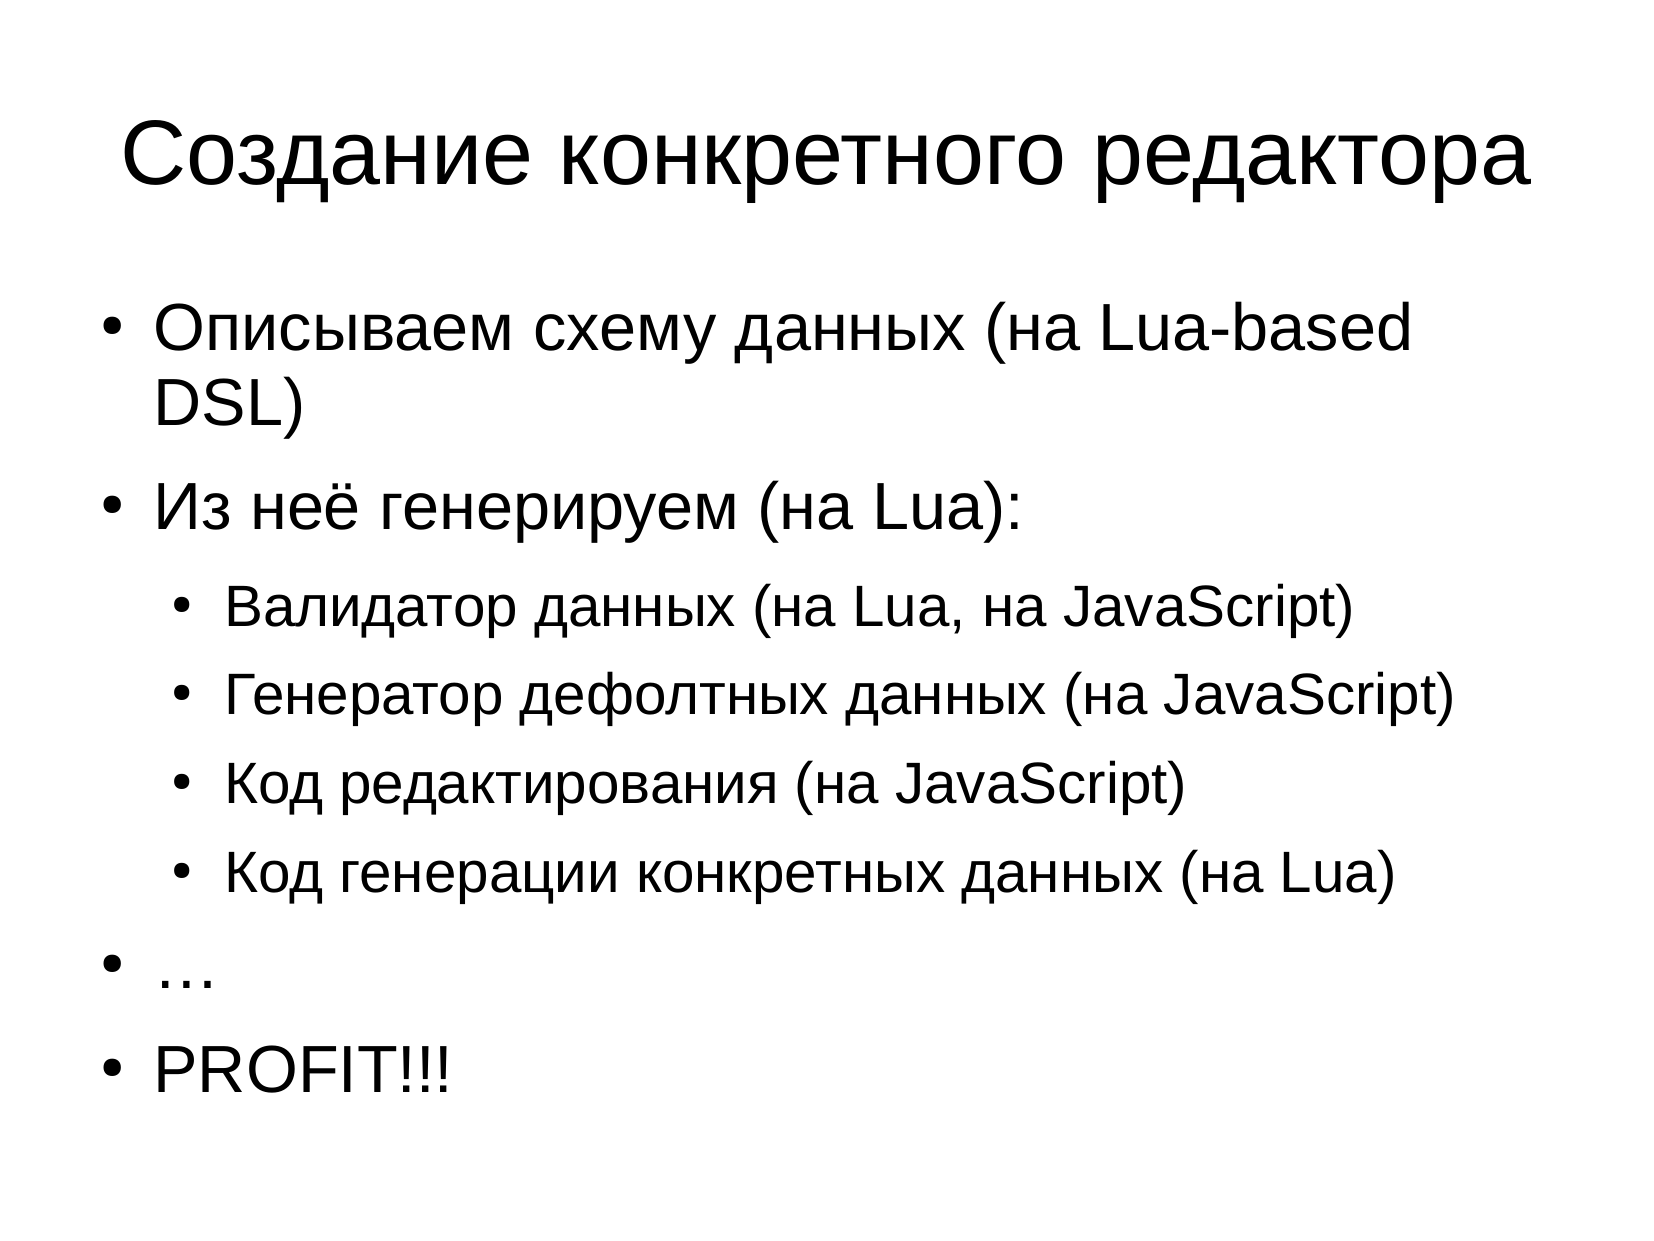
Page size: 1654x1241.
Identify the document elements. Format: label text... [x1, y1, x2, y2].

title Создание конкретного редактора [82, 49, 1571, 257]
list Описываем схему данных (на Lua-based DSL) Из неё генерируем (на Lua): Валидатор данных (на Lua, на JavaScript) Генератор дефолтных данных (на JavaScript) Код редактирования (на JavaScript) Код генерации конкретных данных (на Lua) … PROFIT!!! [82, 290, 1571, 1109]
